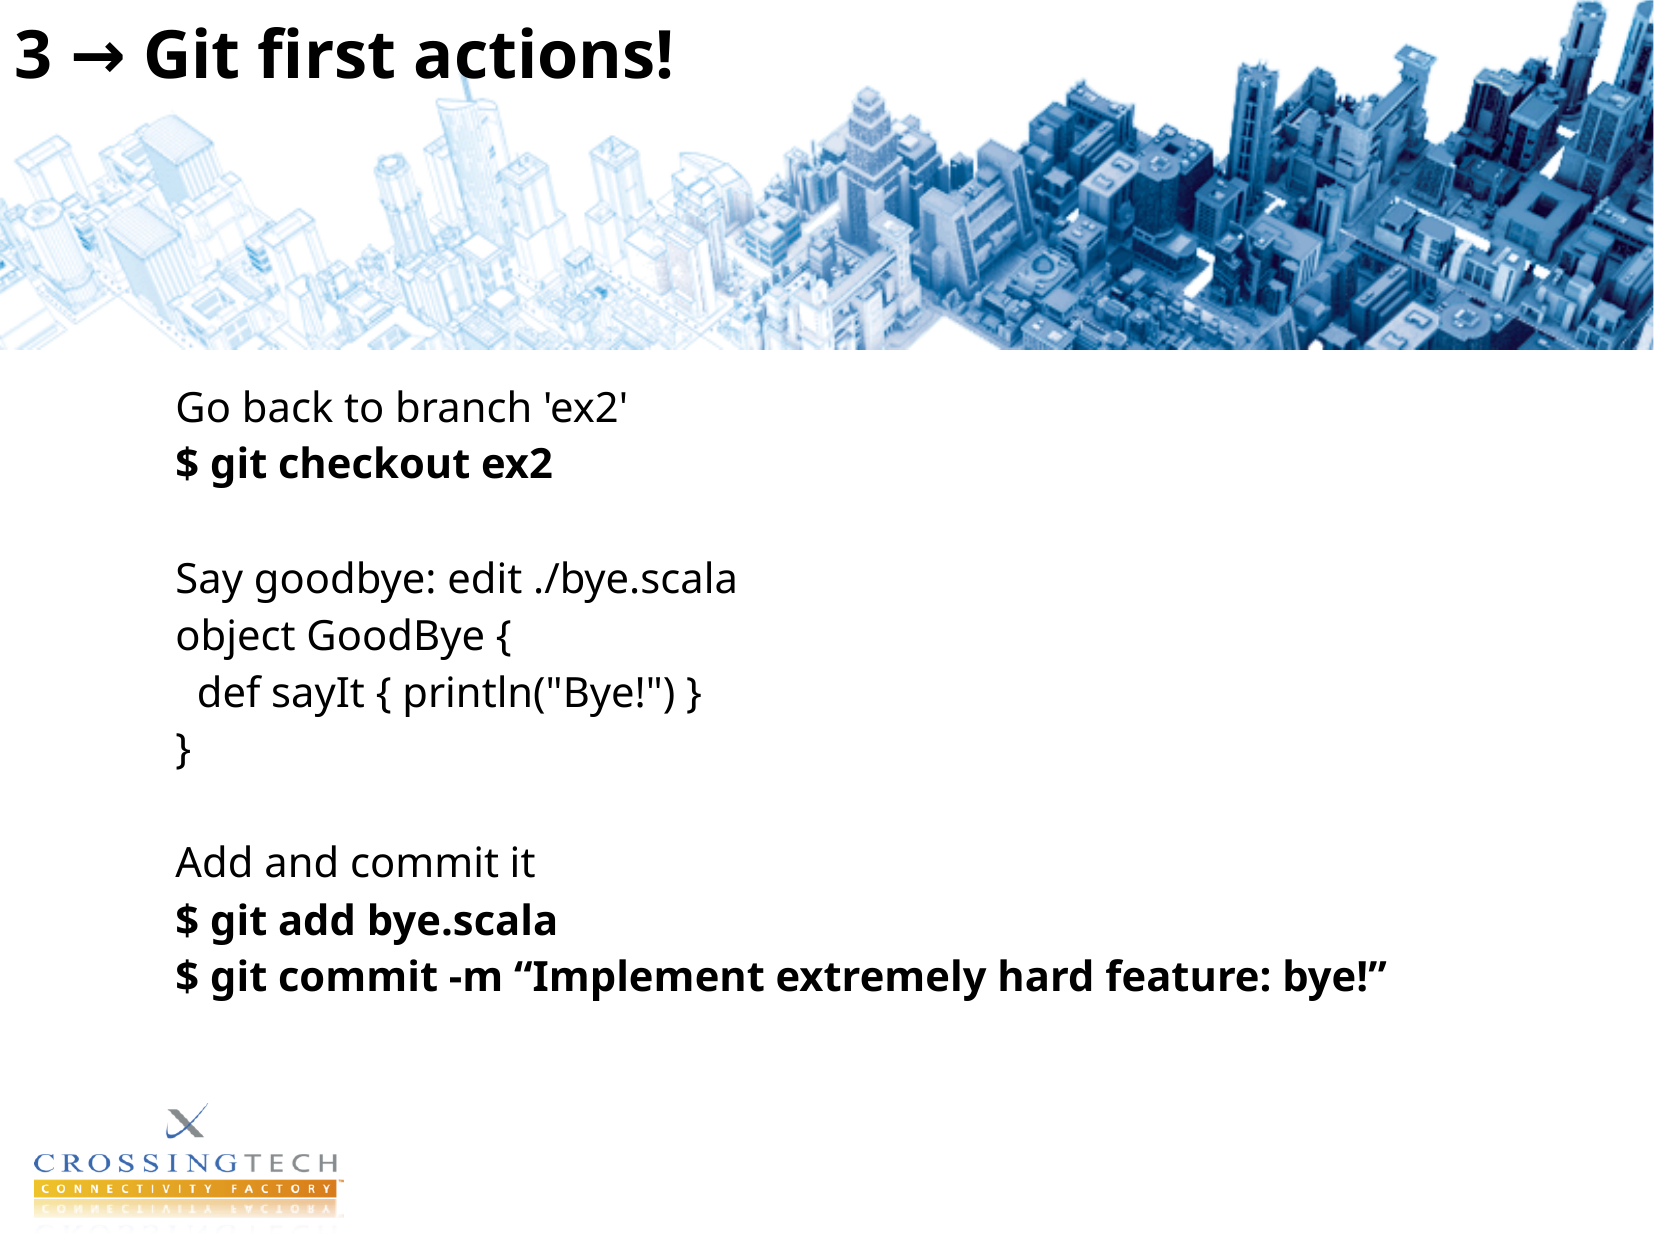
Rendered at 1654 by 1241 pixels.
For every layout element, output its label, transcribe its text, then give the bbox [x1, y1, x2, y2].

text_box Go back to branch 'ex2' $ git checkout ex2 Say goodbye: edit ./bye.scala object GoodBye { def sayIt { println("Bye!") } } Add and commit it $ git add bye.scala $ git commit -m “Implement extremely hard feature: bye!” [160, 369, 1597, 1016]
text_box 3 → Git first actions! [0, 0, 913, 93]
picture [0, 0, 1654, 350]
picture [34, 1103, 344, 1237]
